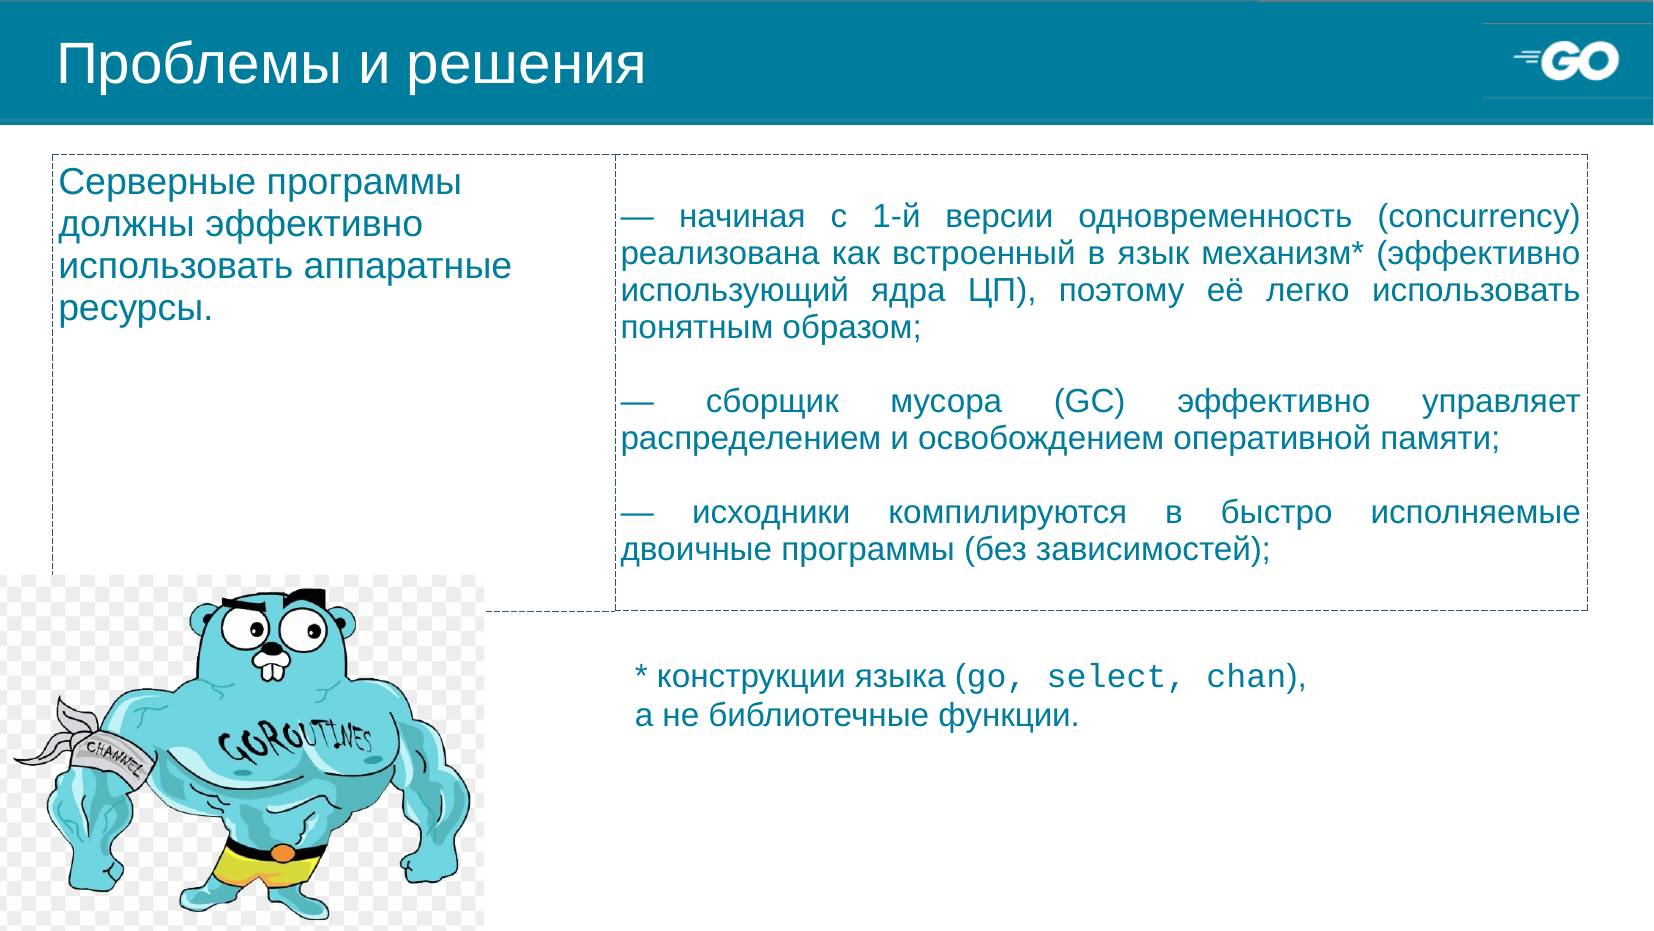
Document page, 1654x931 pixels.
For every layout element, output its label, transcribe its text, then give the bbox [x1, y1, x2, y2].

picture [0, 575, 484, 931]
text_box * конструкции языка (go, select, chan), а не библиотечные функции. [620, 649, 1595, 742]
picture [1542, 41, 1619, 81]
table_header — начиная с 1-й версии одновременность (concurrency) реализована как встроенный в язык механизм* (эффективно использующий ядра ЦП), поэтому её легко использовать понятным образом; — сборщик мусора (GC) эффективно управляет распределением и освобождением оперативной памяти; — исходники компилируются в быстро исполняемые двоичные программы (без зависимостей); [615, 155, 1588, 611]
table_header Серверные программы должны эффективно использовать аппаратные ресурсы. [52, 155, 615, 611]
text_box Проблемы и решения [41, 23, 1495, 104]
